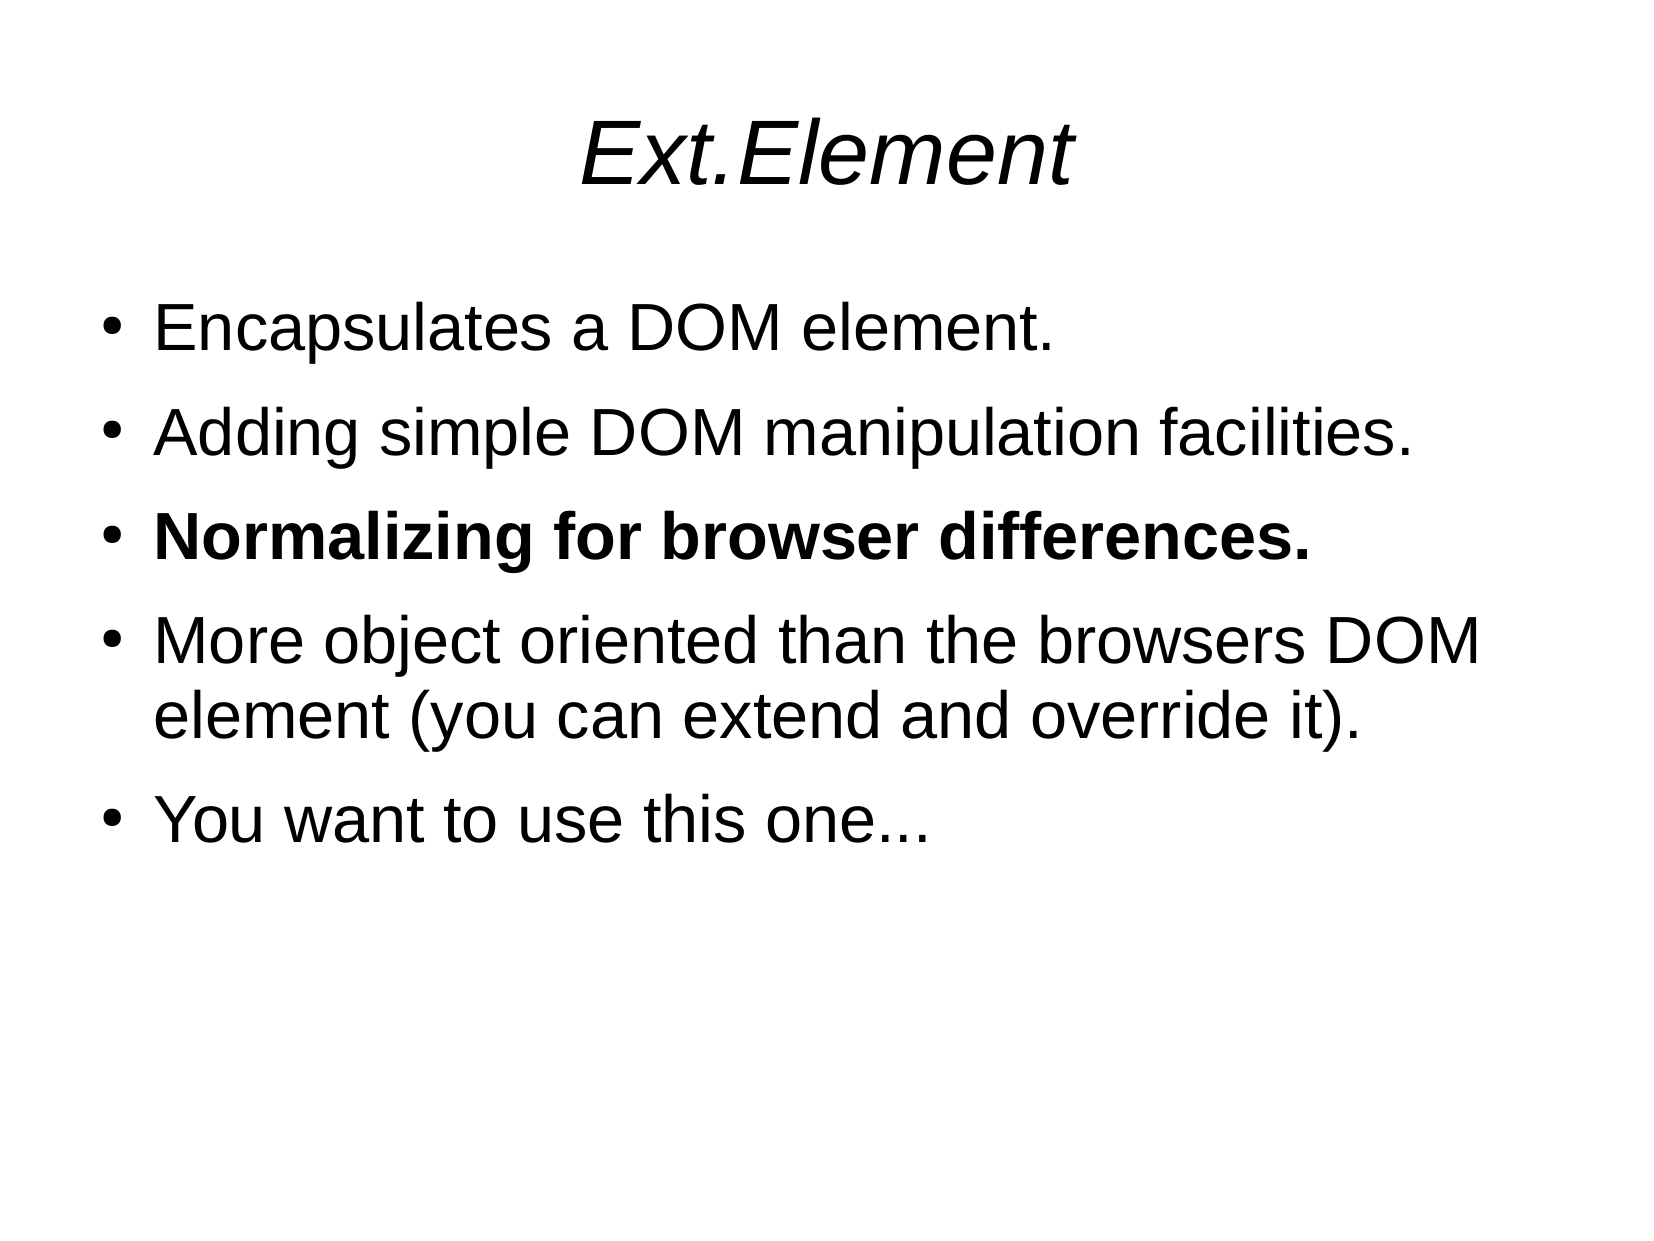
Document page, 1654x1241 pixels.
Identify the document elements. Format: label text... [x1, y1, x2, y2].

list Encapsulates a DOM element. Adding simple DOM manipulation facilities. Normalizing for browser differences. More object oriented than the browsers DOM element (you can extend and override it). You want to use this one... [82, 290, 1538, 1010]
title Ext.Element [82, 49, 1571, 257]
